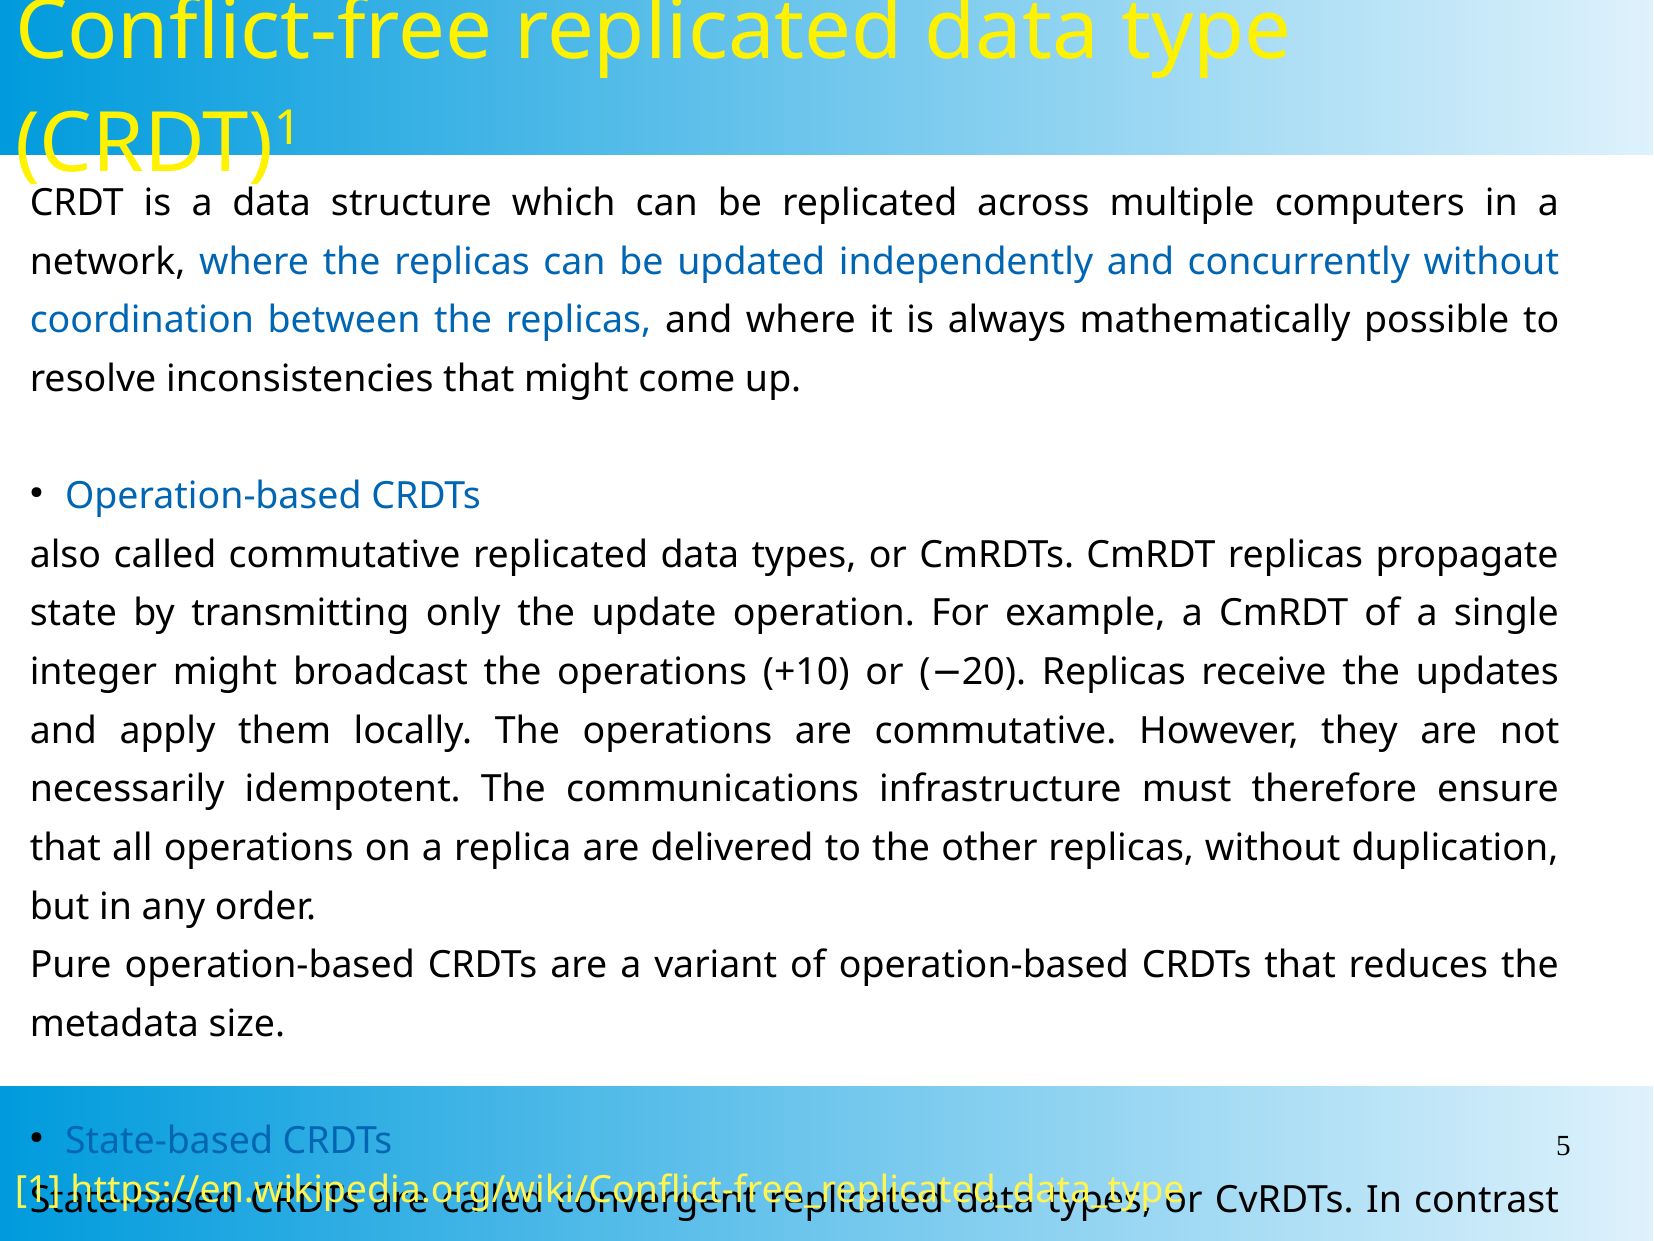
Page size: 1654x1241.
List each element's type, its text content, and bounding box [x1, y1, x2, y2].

picture [129, 141, 133, 154]
text_box [1] https://en.wikipedia.org/wiki/Conflict-free_replicated_data_type [0, 1155, 1306, 1208]
title Conflict-free replicated data type (CRDT)1 [15, 30, 1504, 136]
text_box CRDT is a data structure which can be replicated across multiple computers in a network, where the replicas can be updated independently and concurrently without coordination between the replicas, and where it is always mathematically possible to resolve inconsistencies that might come up. Operation-based CRDTs also called commutative replicated data types, or CmRDTs. CmRDT replicas propagate state by transmitting only the update operation. For example, a CmRDT of a single integer might broadcast the operations (+10) or (−20). Replicas receive the updates and apply them locally. The operations are commutative. However, they are not necessarily idempotent. The communications infrastructure must therefore ensure that all operations on a replica are delivered to the other replicas, without duplication, but in any order. Pure operation-based CRDTs are a variant of operation-based CRDTs that reduces the metadata size. State-based CRDTs State-based CRDTs are called convergent replicated data types, or CvRDTs. In contrast to CmRDTs, CvRDTs send their full local state to other replicas, where the states are merged by a function which must be commutative, associative, and idempotent. The merge function provides a join for any pair of replica states, so the set of all states forms a semilattice. The update function must monotonically increase the internal state, according to the same partial order rules as the semilattice. Delta state CRDTs (or simply Delta CRDTs) are optimized state-based CRDTs where only recently applied changes to a state are disseminated instead of the entire state. [15, 160, 1576, 1126]
picture [130, 0, 134, 19]
